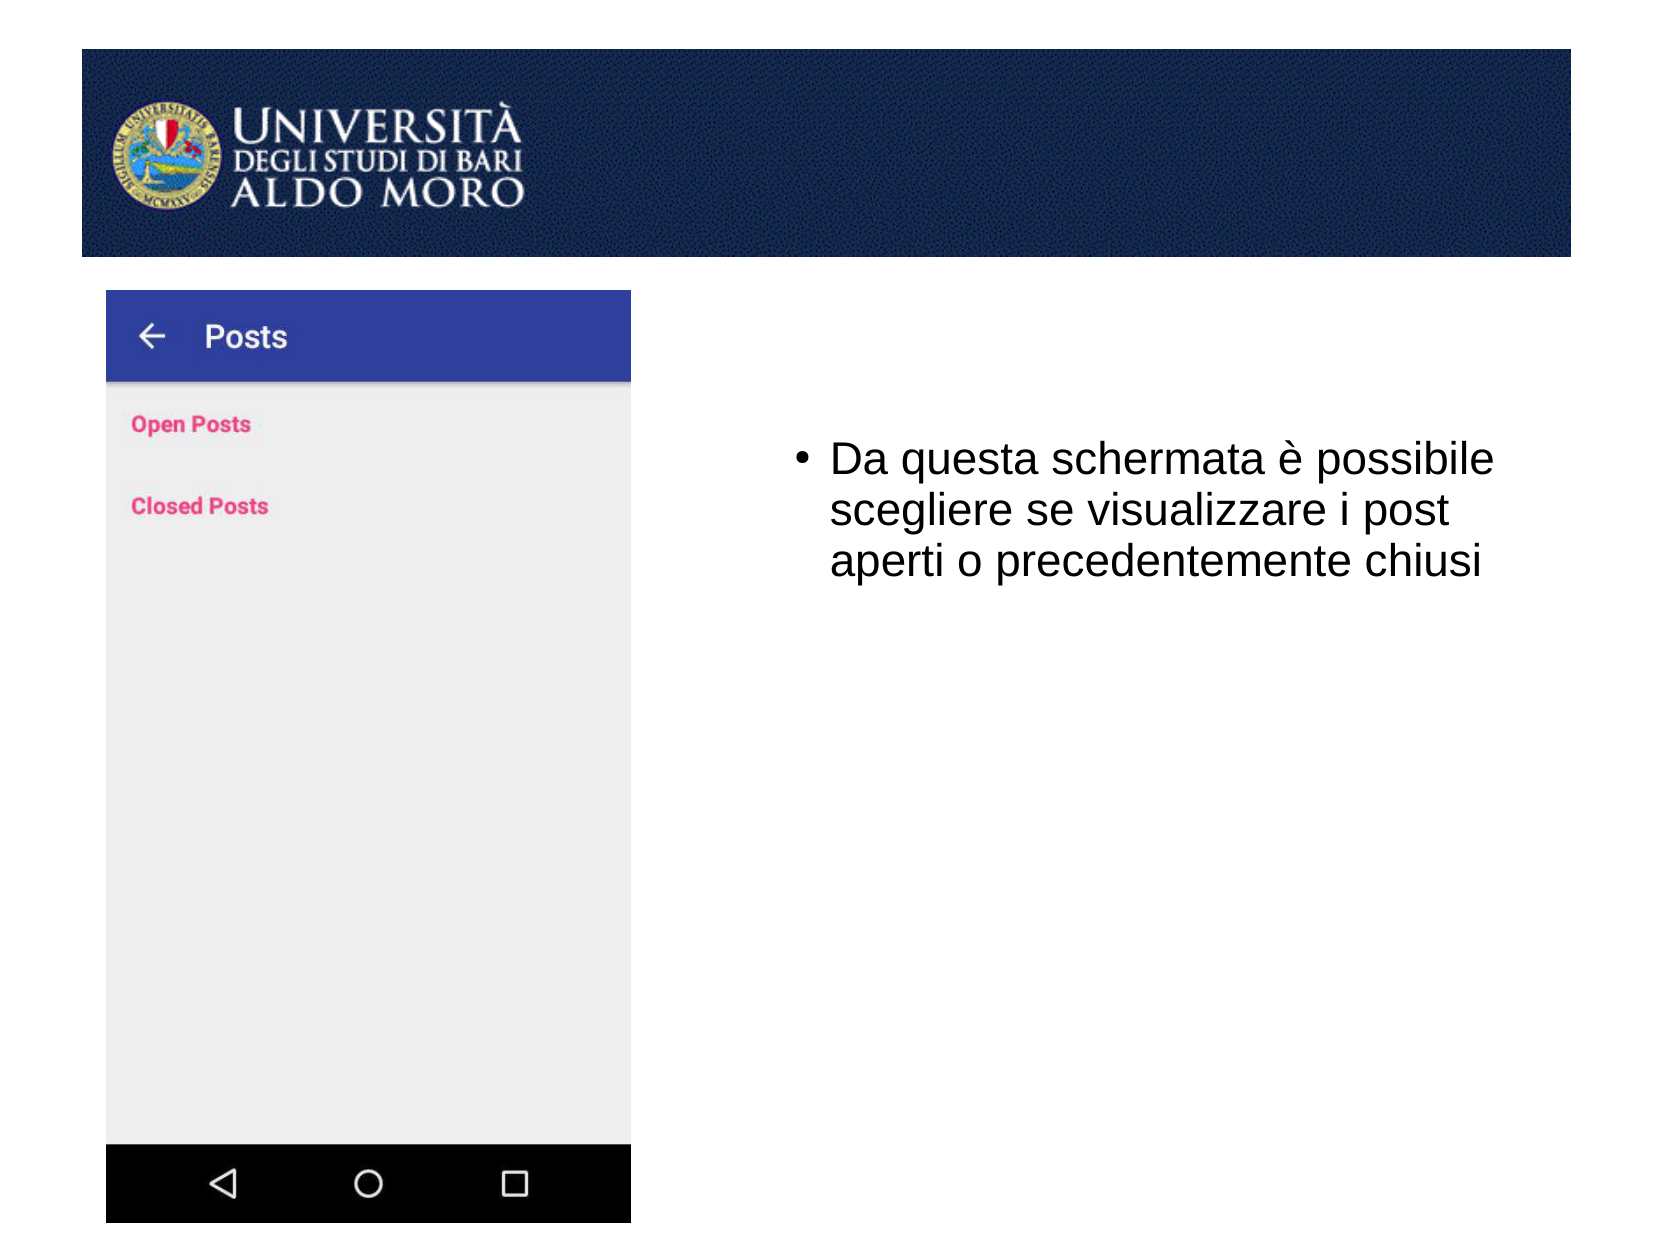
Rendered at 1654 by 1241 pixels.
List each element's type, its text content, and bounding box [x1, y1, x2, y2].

picture [82, 49, 1571, 257]
picture [106, 290, 631, 1223]
text_box Da questa schermata è possibile scegliere se visualizzare i post aperti o precedentemente chiusi [779, 425, 1536, 594]
